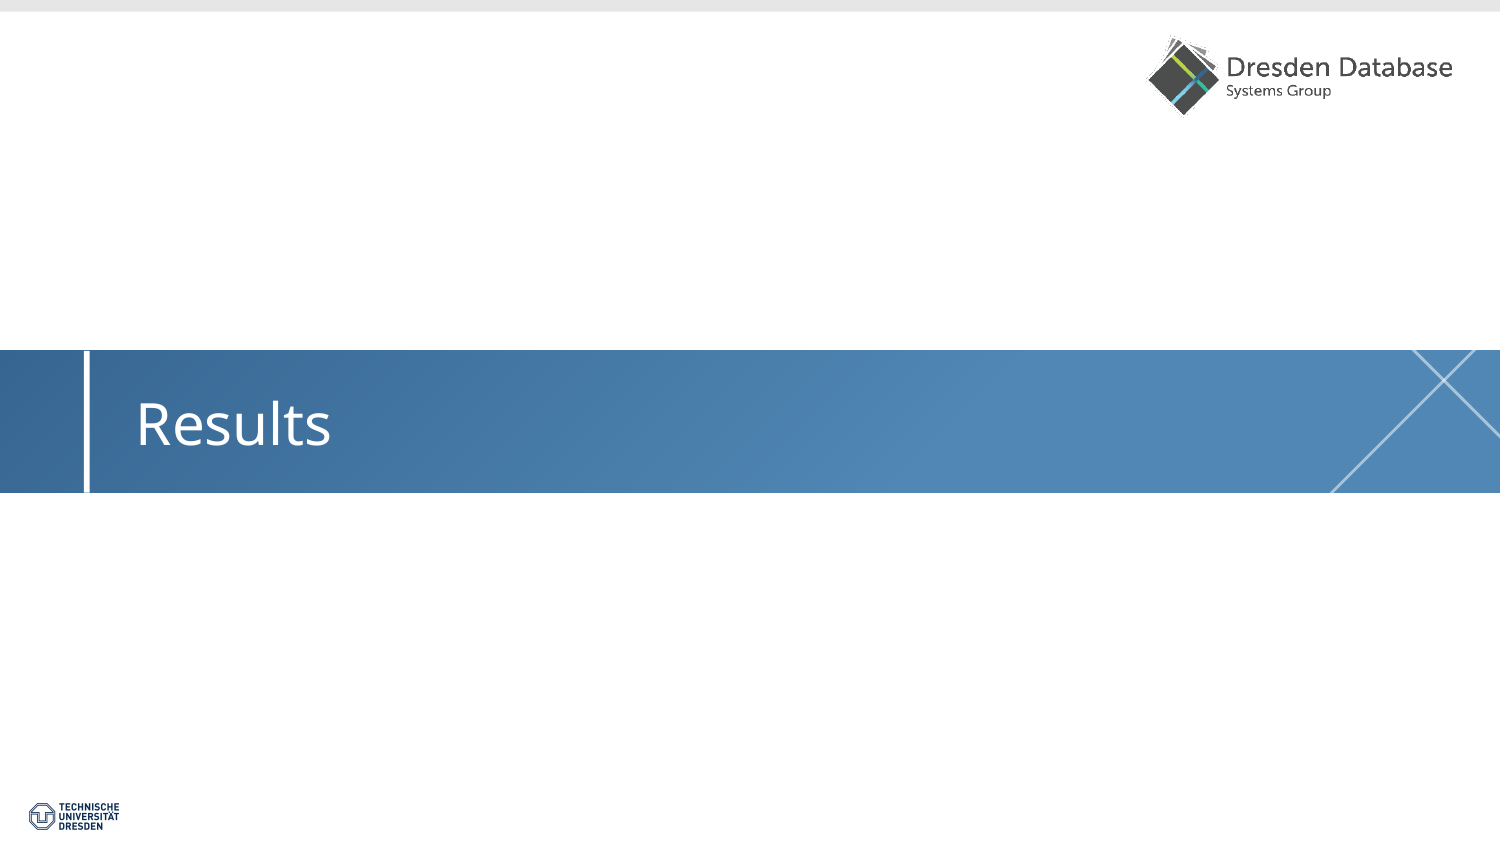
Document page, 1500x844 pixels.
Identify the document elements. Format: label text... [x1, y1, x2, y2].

title Results [121, 386, 1362, 458]
picture [29, 803, 119, 830]
picture [1145, 35, 1453, 118]
